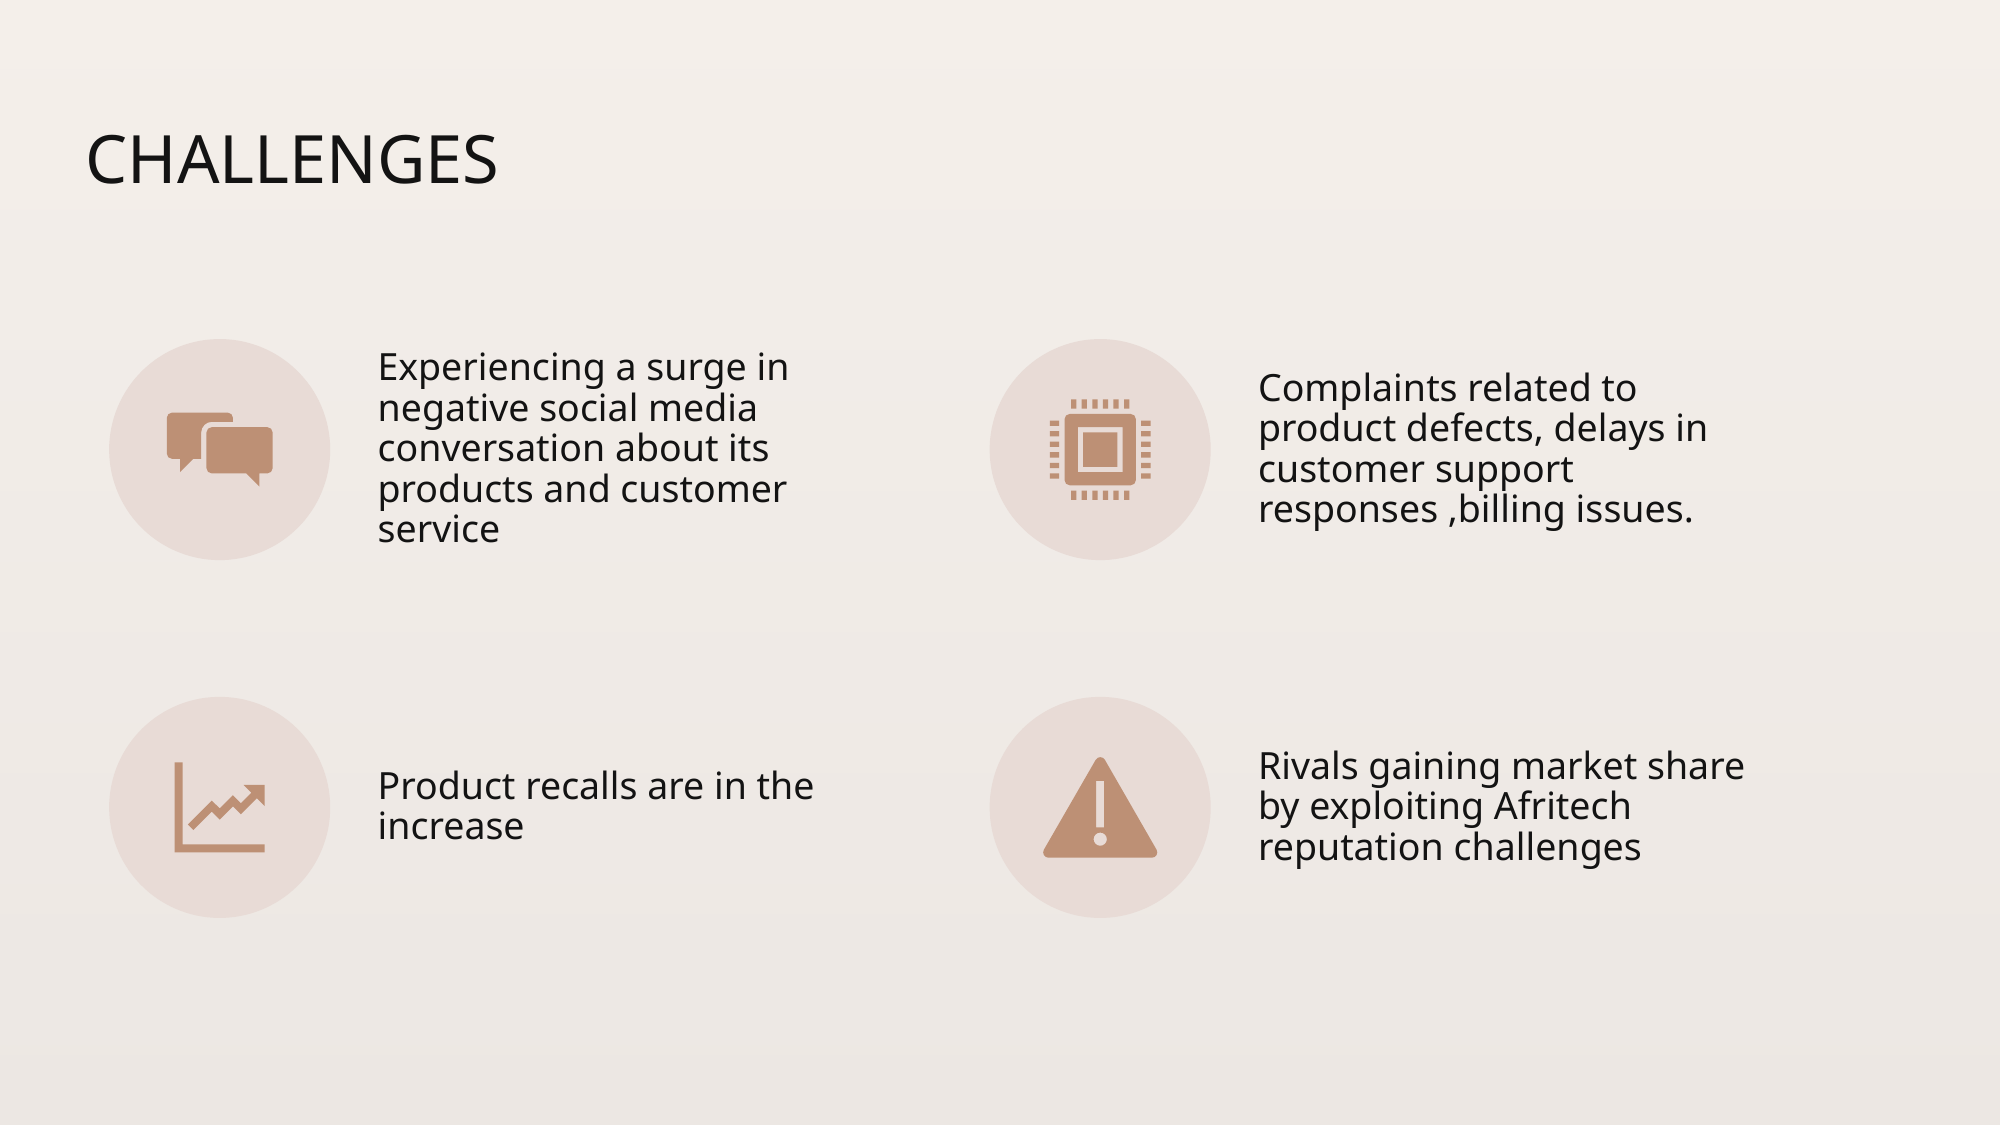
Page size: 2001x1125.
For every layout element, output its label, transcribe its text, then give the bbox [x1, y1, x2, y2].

text_box [989, 696, 1211, 918]
text_box [109, 696, 331, 918]
text_box [109, 339, 331, 561]
text_box Rivals gaining market share by exploiting Afritech reputation challenges [1258, 696, 1780, 919]
title challenges [70, 46, 1819, 206]
text_box Product recalls are in the increase [377, 696, 899, 919]
text_box Complaints related to product defects, delays in customer support responses ,billing issues. [1258, 339, 1780, 561]
text_box [989, 339, 1211, 561]
text_box Experiencing a surge in negative social media conversation about its products and customer service [377, 339, 899, 561]
